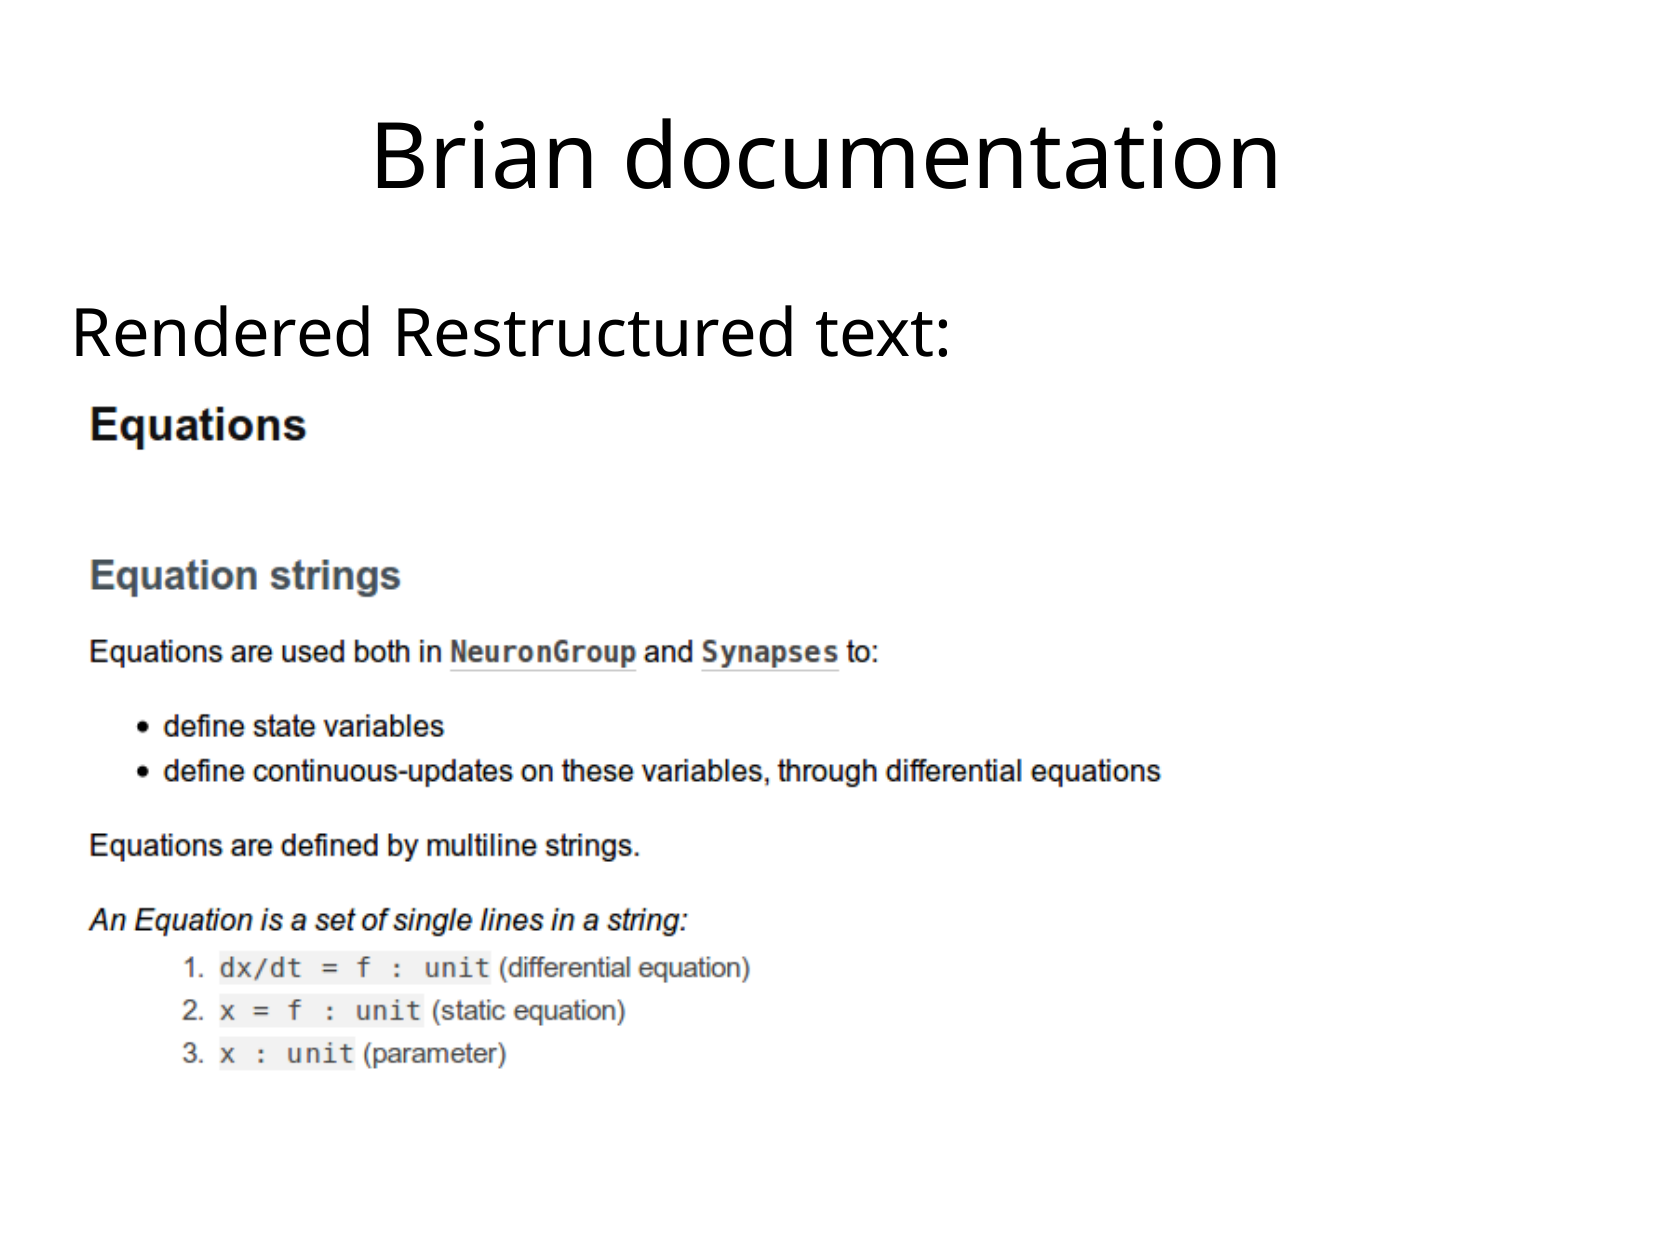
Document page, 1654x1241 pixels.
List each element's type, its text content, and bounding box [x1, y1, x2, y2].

list Rendered Restructured text: [0, 284, 1489, 1004]
picture [69, 383, 1182, 1093]
title Brian documentation [82, 49, 1571, 257]
